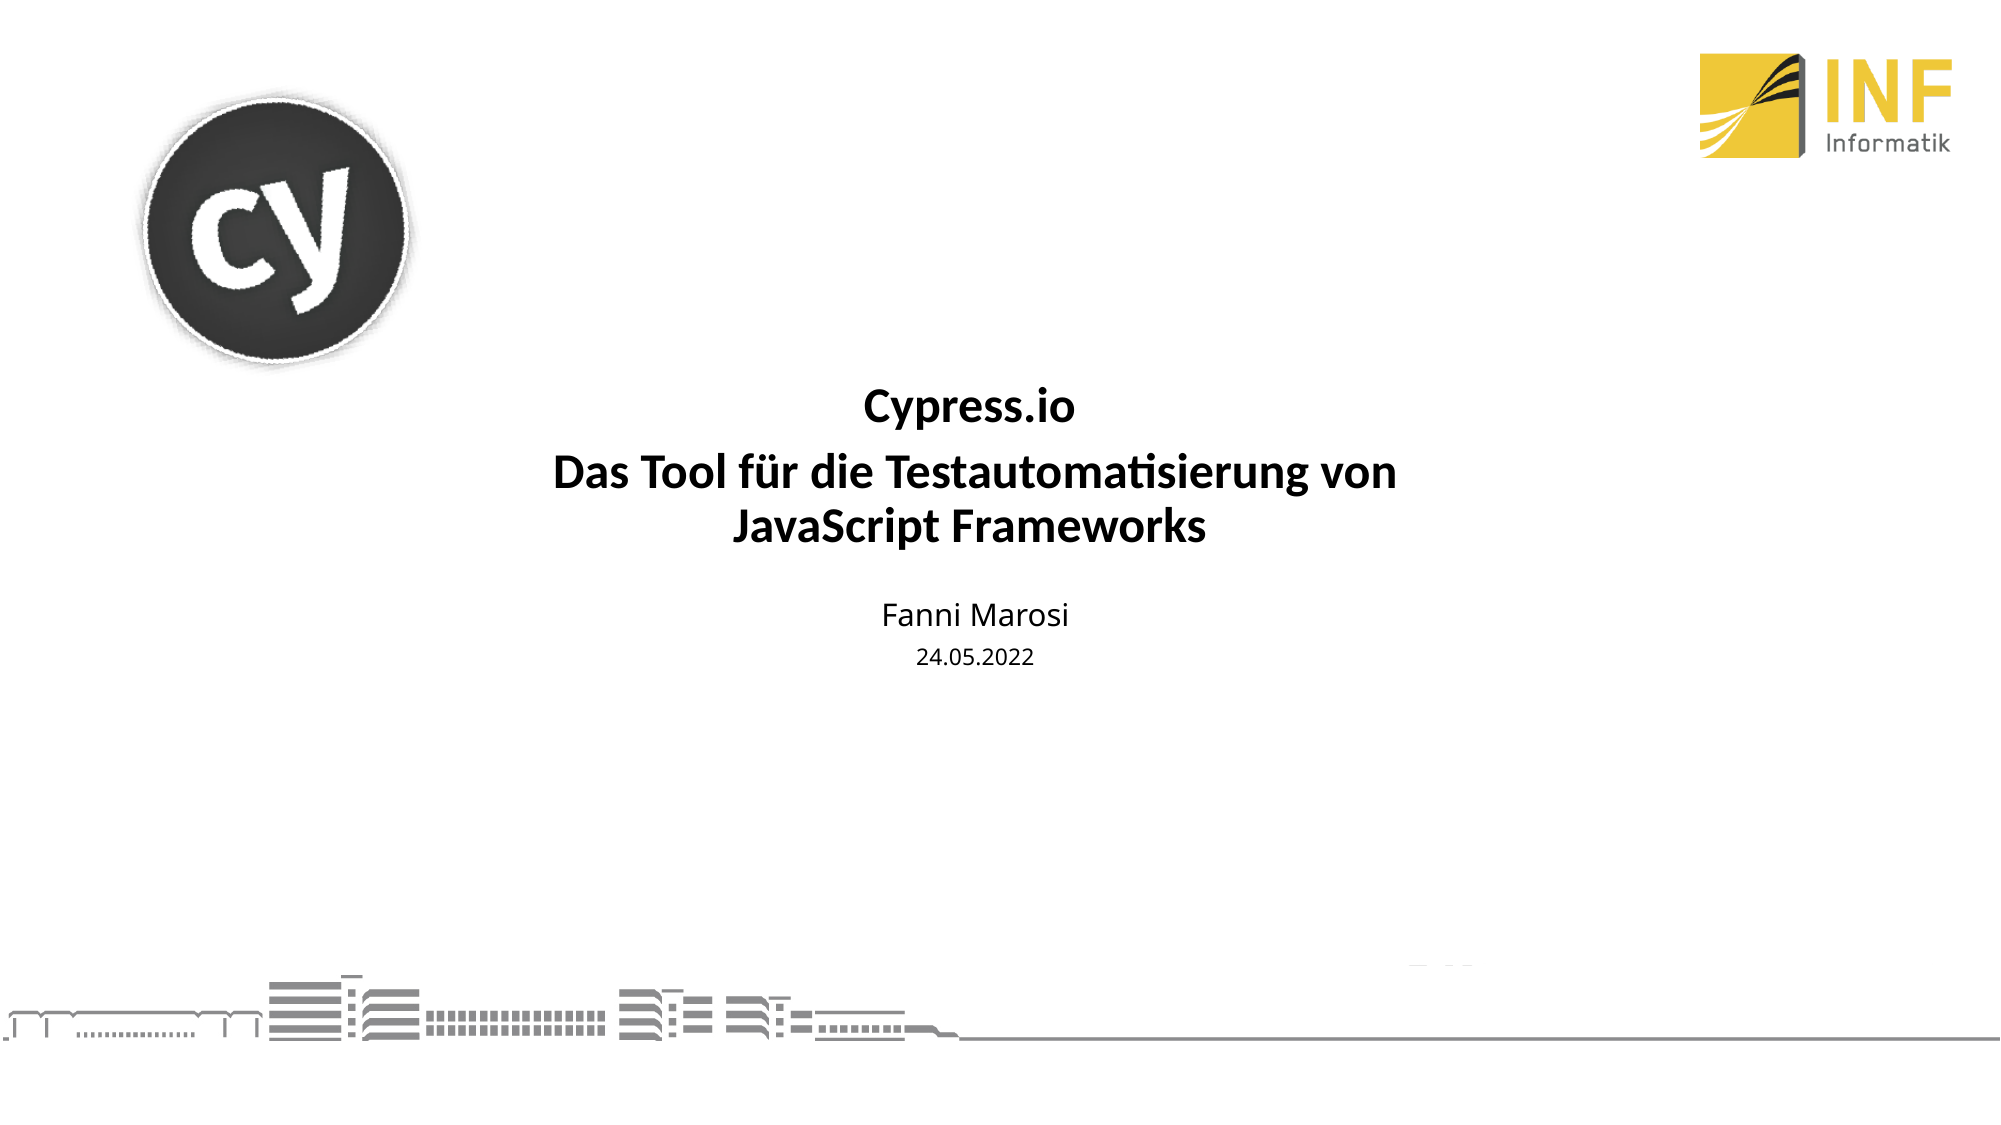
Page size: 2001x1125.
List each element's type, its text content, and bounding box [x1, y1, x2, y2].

text_box Cypress.io Das Tool für die Testautomatisierung von JavaScript Frameworks Fanni Marosi 24.05.2022 [98, 371, 1853, 832]
picture [98, 53, 453, 408]
picture [1700, 53, 1952, 158]
picture [0, 963, 2000, 1048]
